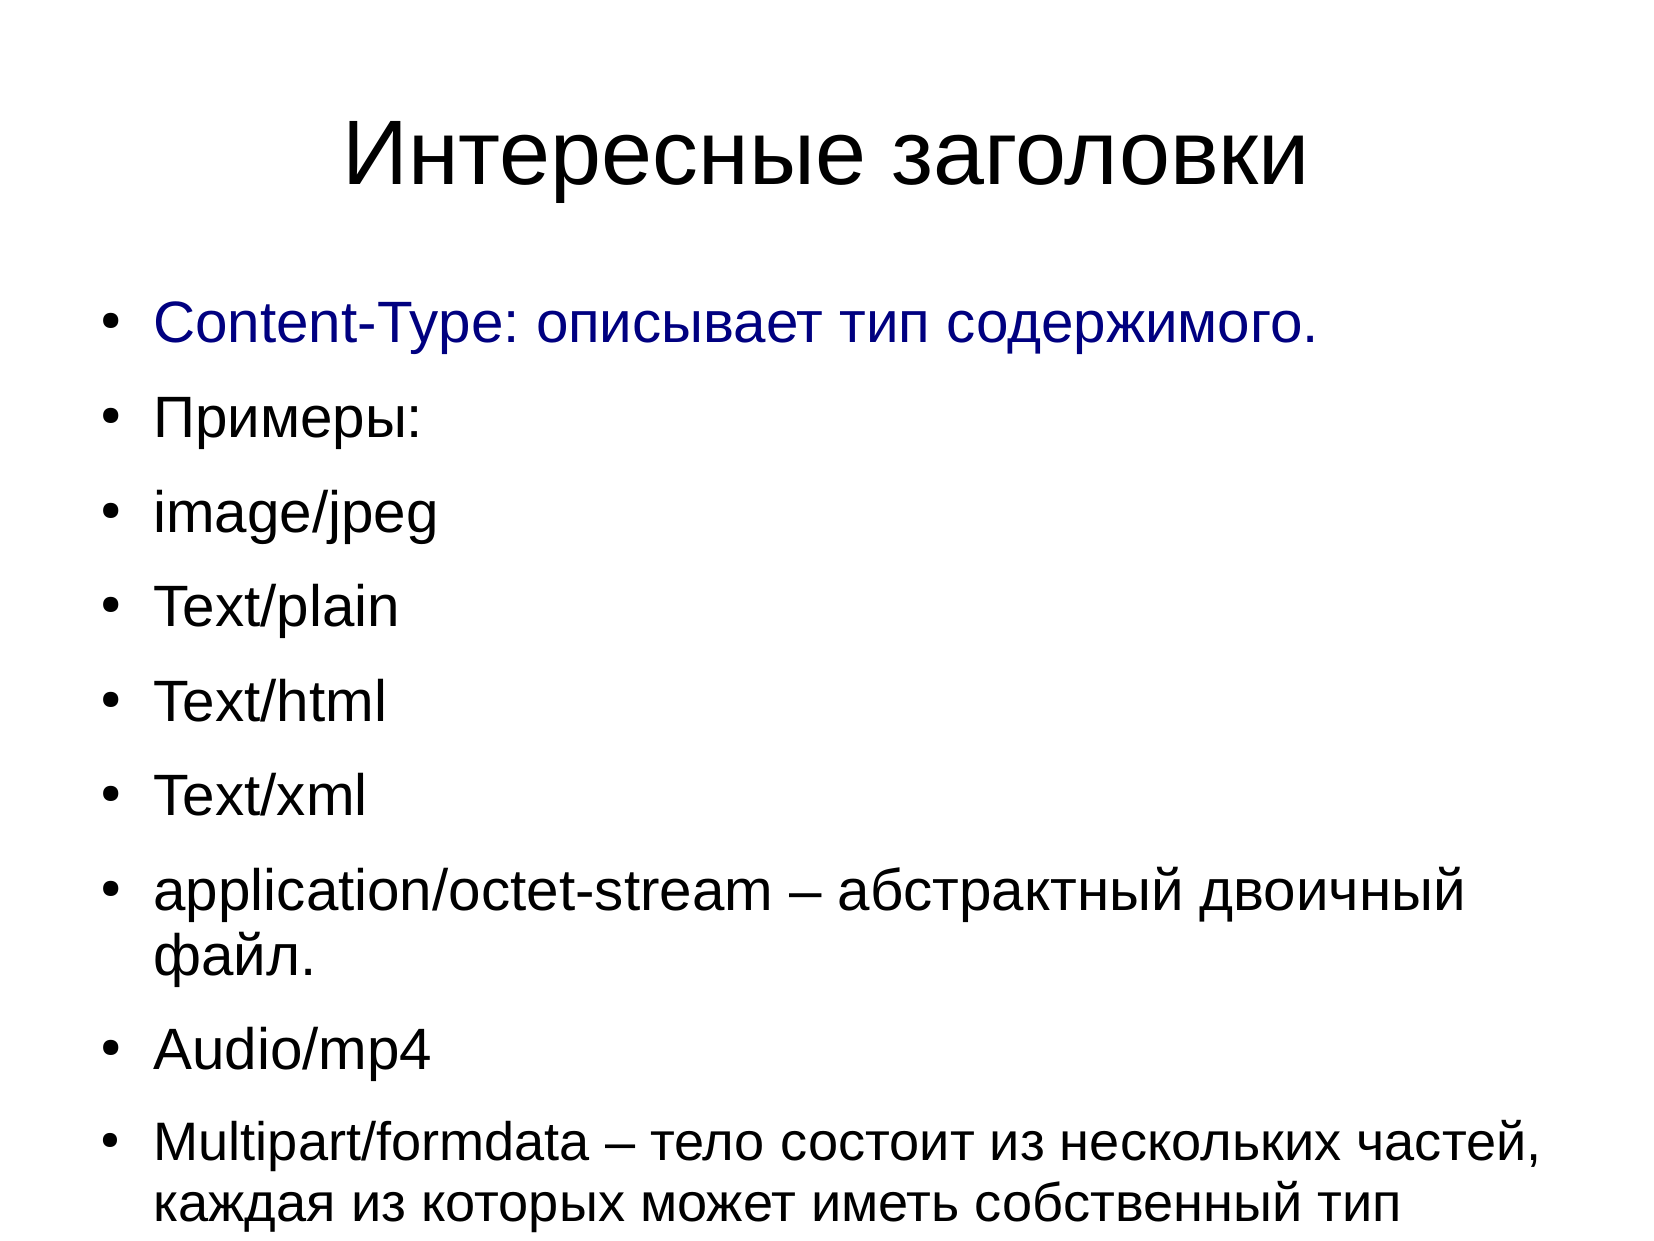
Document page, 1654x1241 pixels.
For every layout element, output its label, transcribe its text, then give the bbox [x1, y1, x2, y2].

list Content-Type: описывает тип содержимого. Примеры: image/jpeg Text/plain Text/html Text/xml application/octet-stream – абстрактный двоичный файл. Audio/mp4 Multipart/formdata – тело состоит из нескольких частей, каждая из которых может иметь собственный тип [82, 290, 1571, 1231]
title Интересные заголовки [82, 49, 1571, 257]
